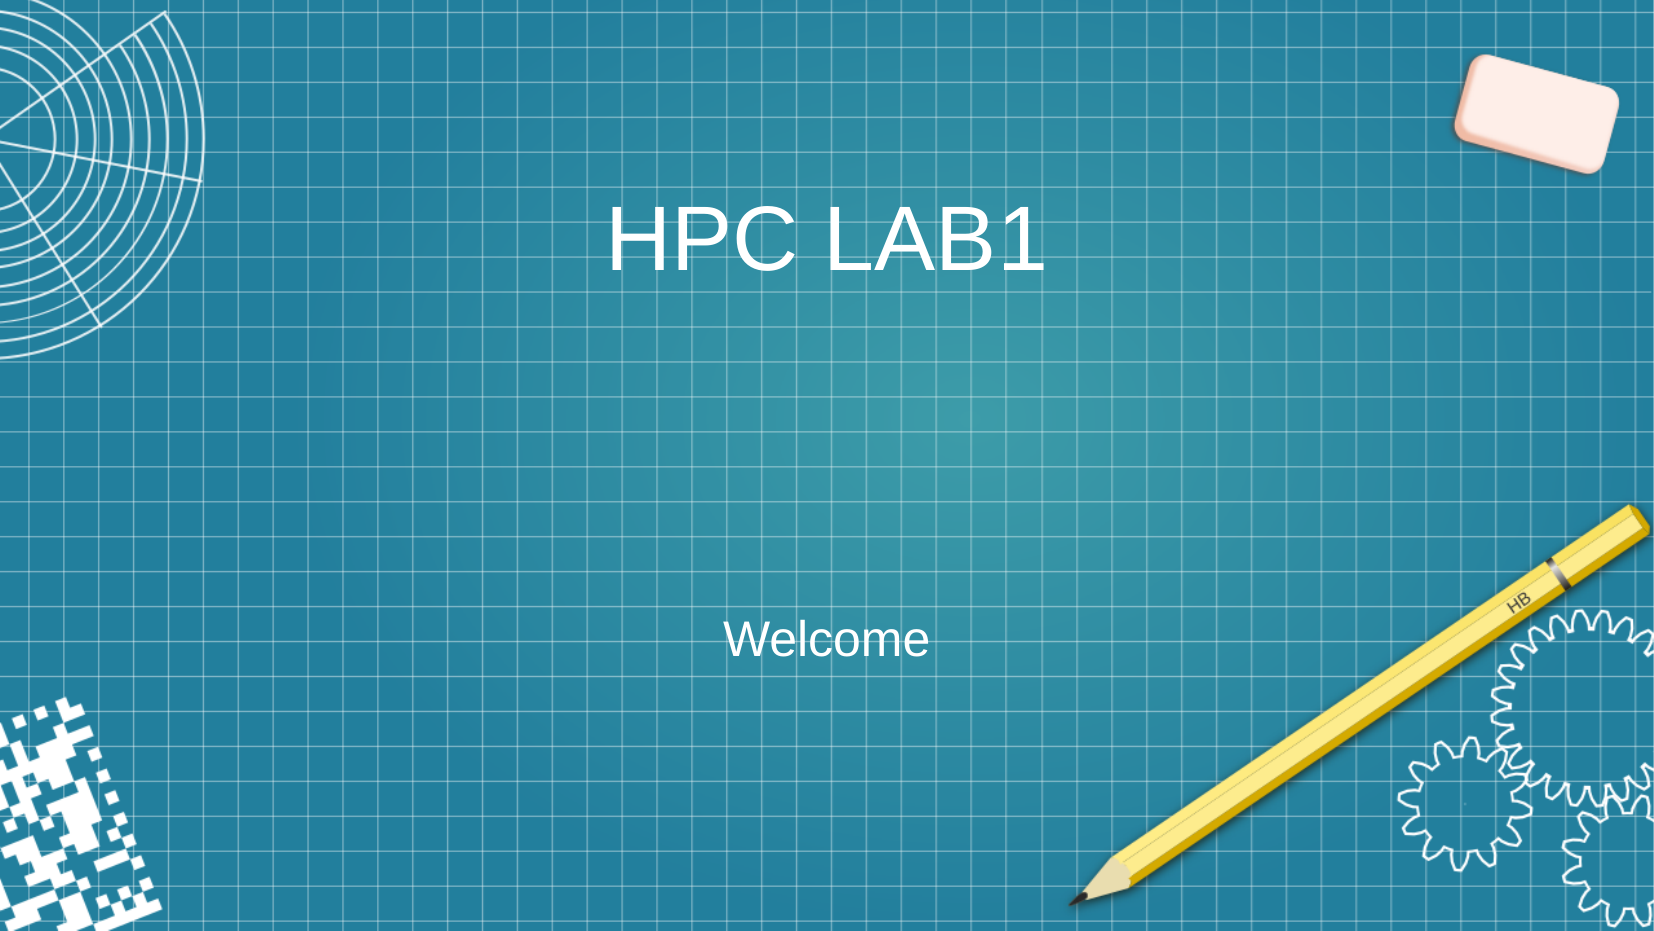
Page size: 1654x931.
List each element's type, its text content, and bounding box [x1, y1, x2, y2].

picture [0, 0, 1654, 931]
title HPC LAB1 [82, 132, 1571, 346]
subtitle Welcome [82, 413, 1571, 866]
